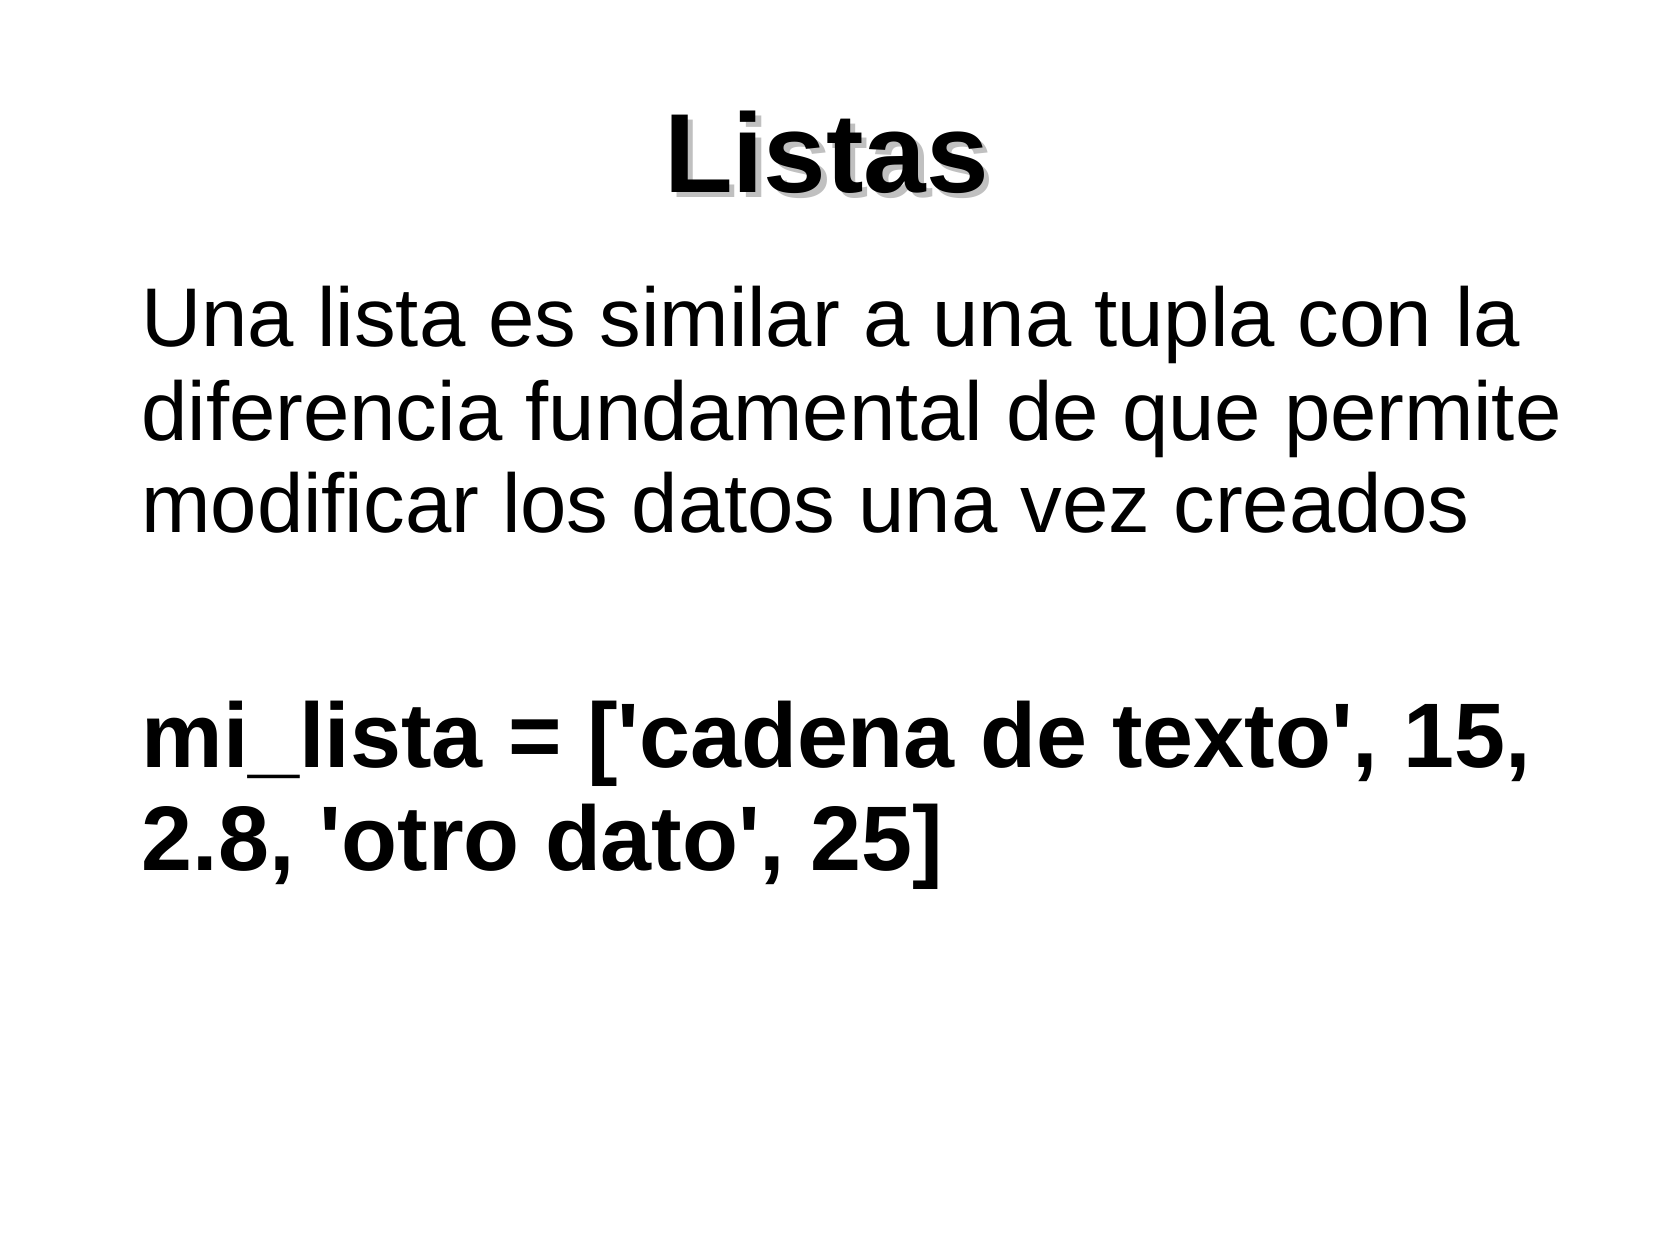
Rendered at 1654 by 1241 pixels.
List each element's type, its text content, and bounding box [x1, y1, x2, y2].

list Una lista es similar a una tupla con la diferencia fundamental de que permite modificar los datos una vez creados mi_lista = ['cadena de texto', 15, 2.8, 'otro dato', 25] [70, 271, 1607, 1182]
title Listas [82, 49, 1571, 257]
